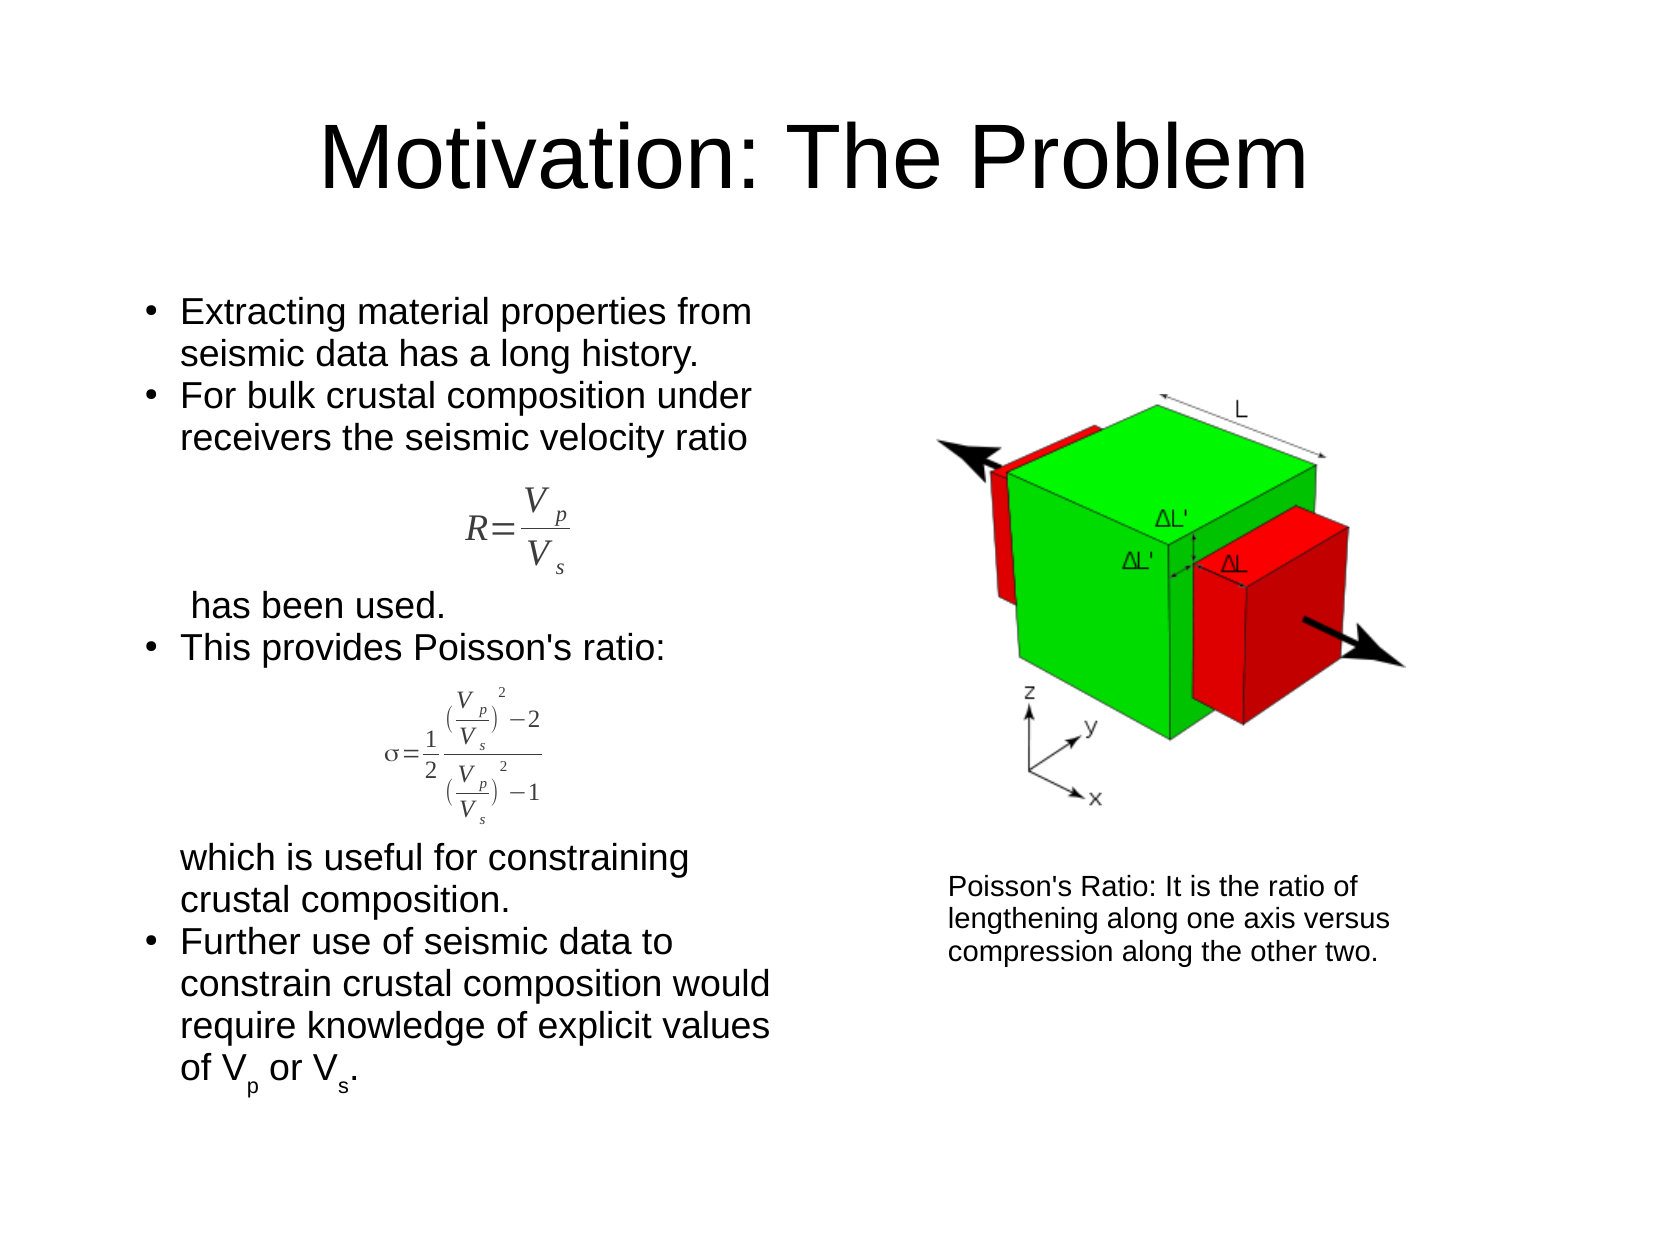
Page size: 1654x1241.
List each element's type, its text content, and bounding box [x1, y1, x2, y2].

text_box Extracting material properties from seismic data has a long history. For bulk crustal composition under receivers the seismic velocity ratio has been used. This provides Poisson's ratio: which is useful for constraining crustal composition. Further use of seismic data to constrain crustal composition would require knowledge of explicit values of Vp or Vs. [129, 283, 792, 1123]
picture [936, 394, 1406, 815]
chart [377, 683, 550, 827]
text_box Poisson's Ratio: It is the ratio of lengthening along one axis versus compression along the other two. [933, 862, 1453, 976]
title Motivation: The Problem [70, 52, 1560, 260]
